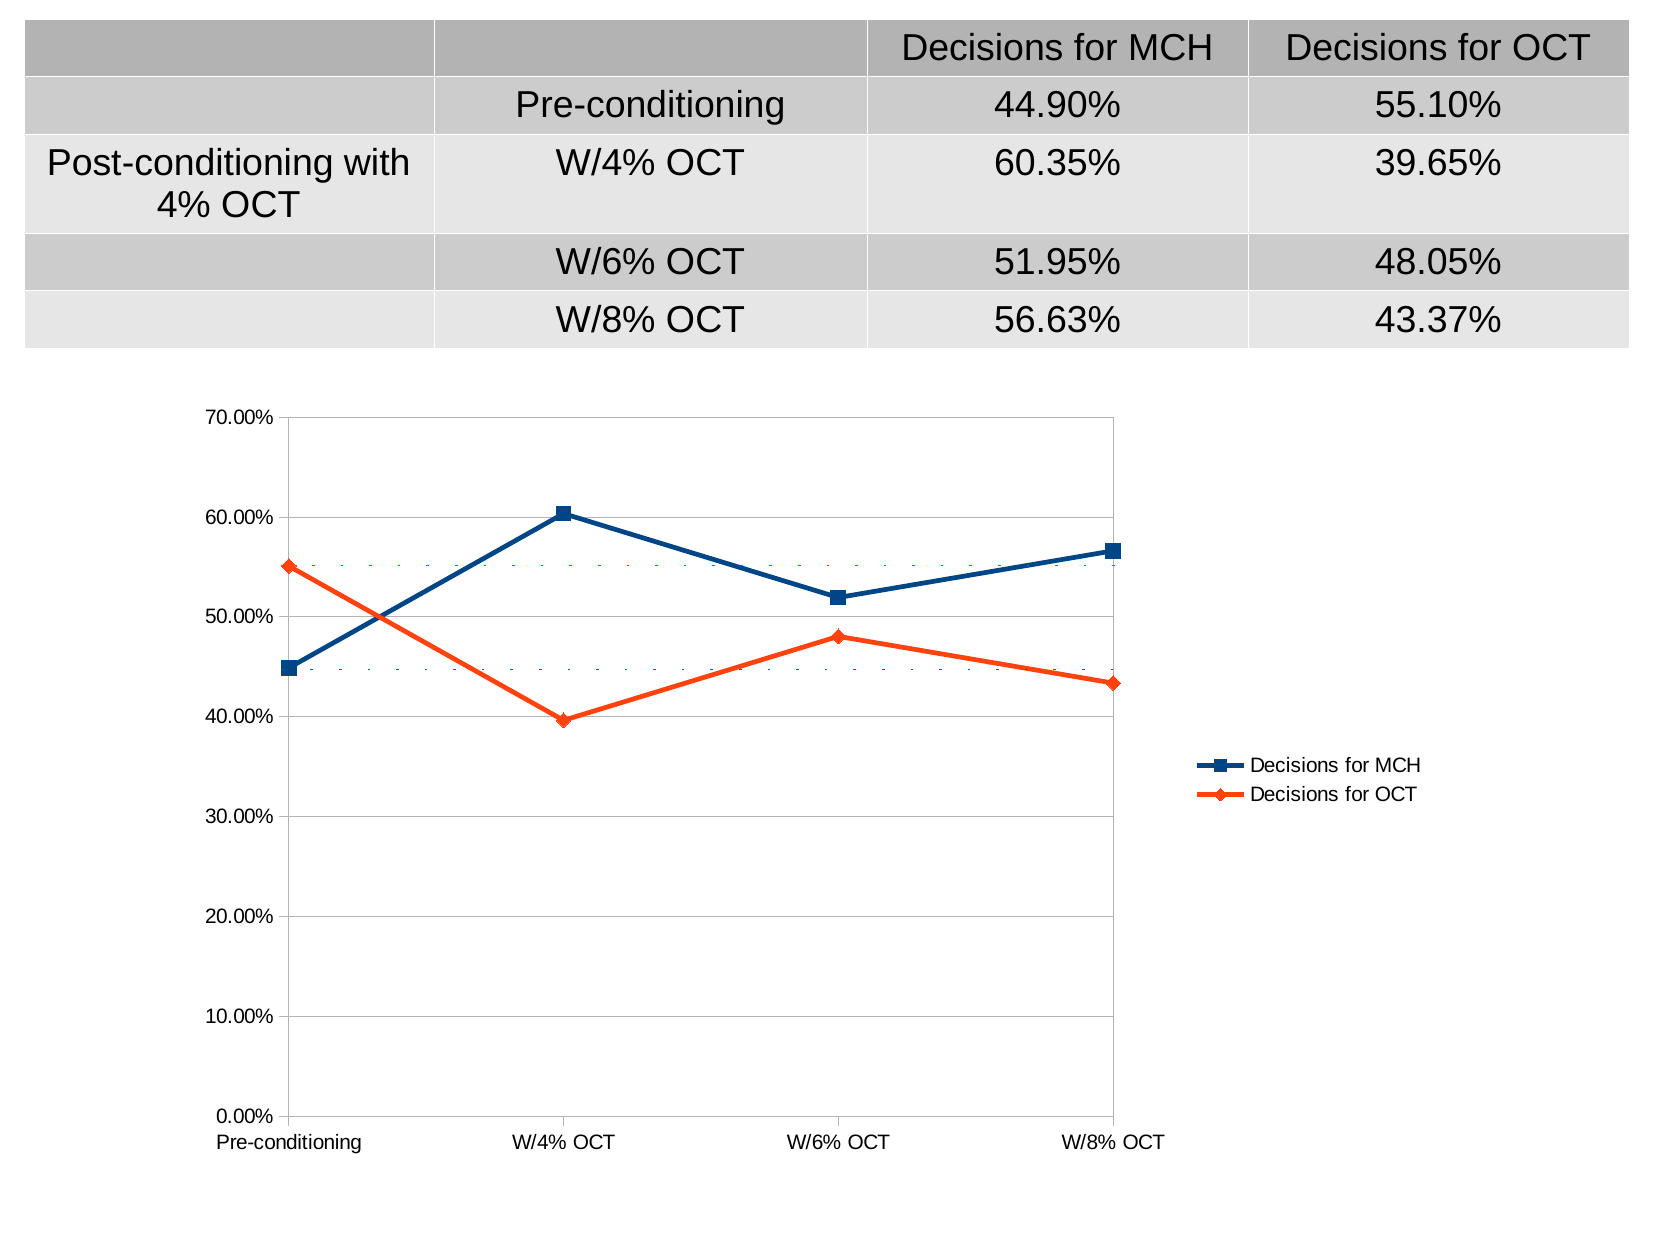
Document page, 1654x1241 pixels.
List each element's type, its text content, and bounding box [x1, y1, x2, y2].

table_header Decisions for MCH [868, 20, 1248, 76]
table_header [435, 20, 867, 76]
table_cell W/4% OCT [435, 135, 867, 233]
table_header [25, 20, 434, 76]
table_cell 44.90% [868, 77, 1248, 134]
table_cell [25, 77, 434, 134]
table_cell W/6% OCT [435, 234, 867, 290]
chart [180, 390, 1440, 1171]
table_cell W/8% OCT [435, 291, 867, 348]
table_cell 39.65% [1249, 135, 1629, 233]
table_cell 55.10% [1249, 77, 1629, 134]
table_header Decisions for OCT [1249, 20, 1629, 76]
table_cell Post-conditioning with 4% OCT [25, 135, 434, 233]
table_cell 43.37% [1249, 291, 1629, 348]
table_cell 60.35% [868, 135, 1248, 233]
table_cell [25, 234, 434, 290]
table_cell 56.63% [868, 291, 1248, 348]
table_cell 48.05% [1249, 234, 1629, 290]
table_cell Pre-conditioning [435, 77, 867, 134]
table_cell [25, 291, 434, 348]
table_cell 51.95% [868, 234, 1248, 290]
